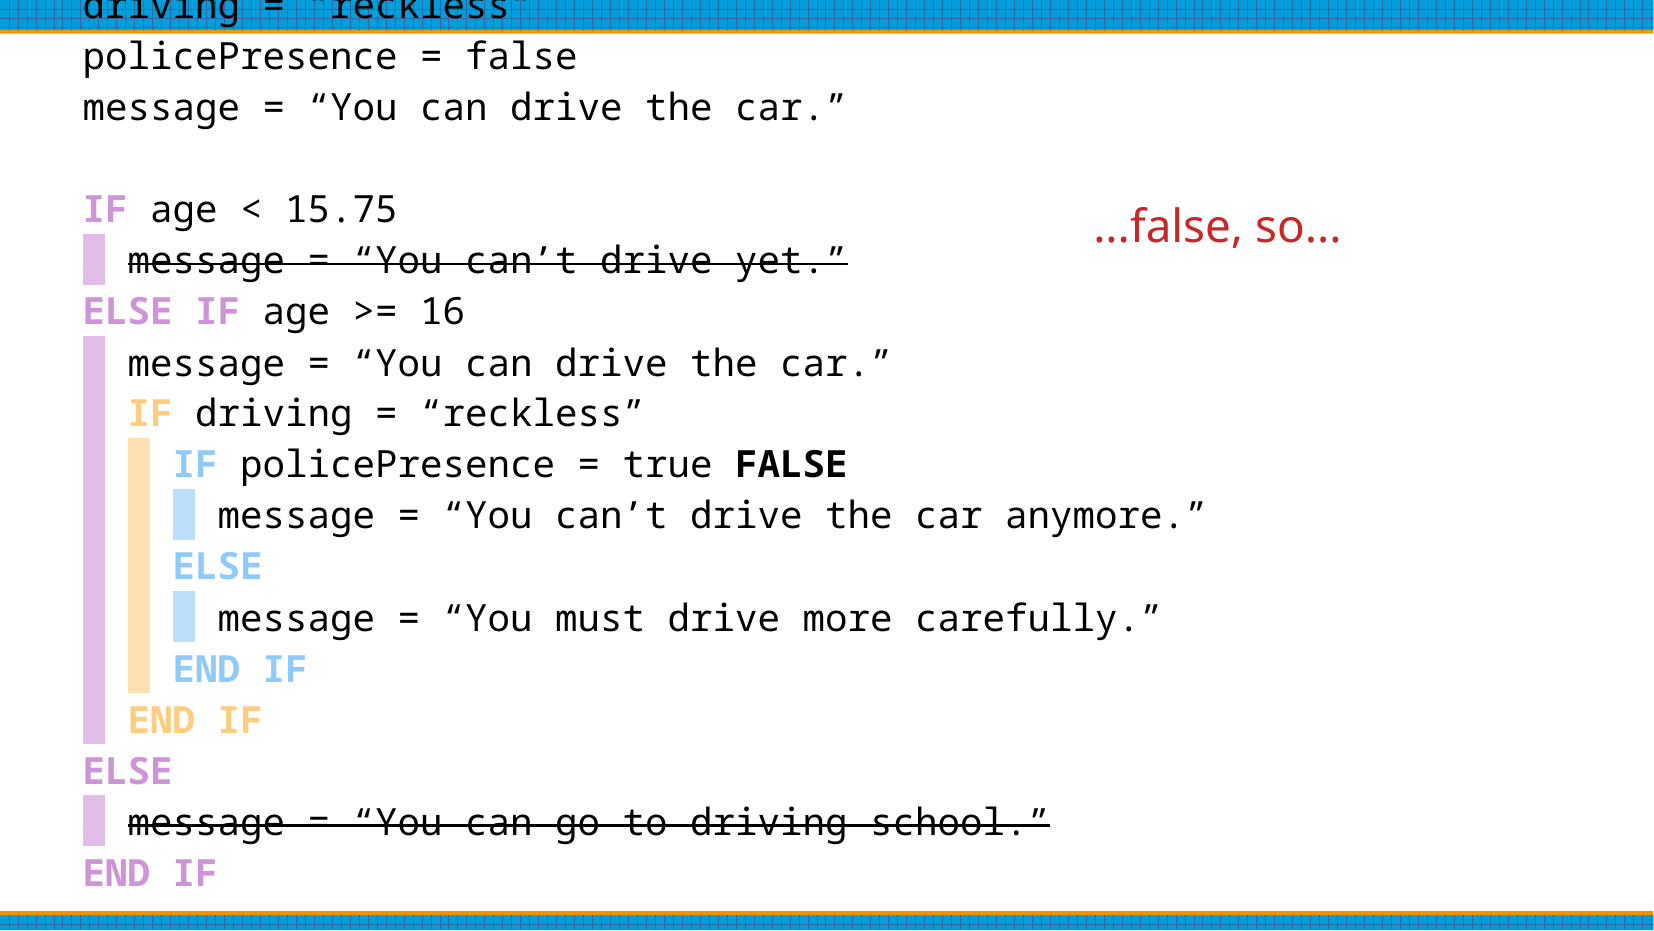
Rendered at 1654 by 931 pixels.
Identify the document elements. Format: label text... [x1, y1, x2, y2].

subtitle age = 16 driving = “reckless“ policePresence = false message = “You can drive the car.” IF age < 15.75 message = “You can’t drive yet.” ELSE IF age >= 16 message = “You can drive the car.” IF driving = “reckless” IF policePresence = true FALSE message = “You can’t drive the car anymore.” ELSE message = “You must drive more carefully.” END IF END IF ELSE message = “You can go to driving school.” END IF output message [82, 69, 1571, 858]
text_box ...false, so... [1087, 75, 1613, 376]
